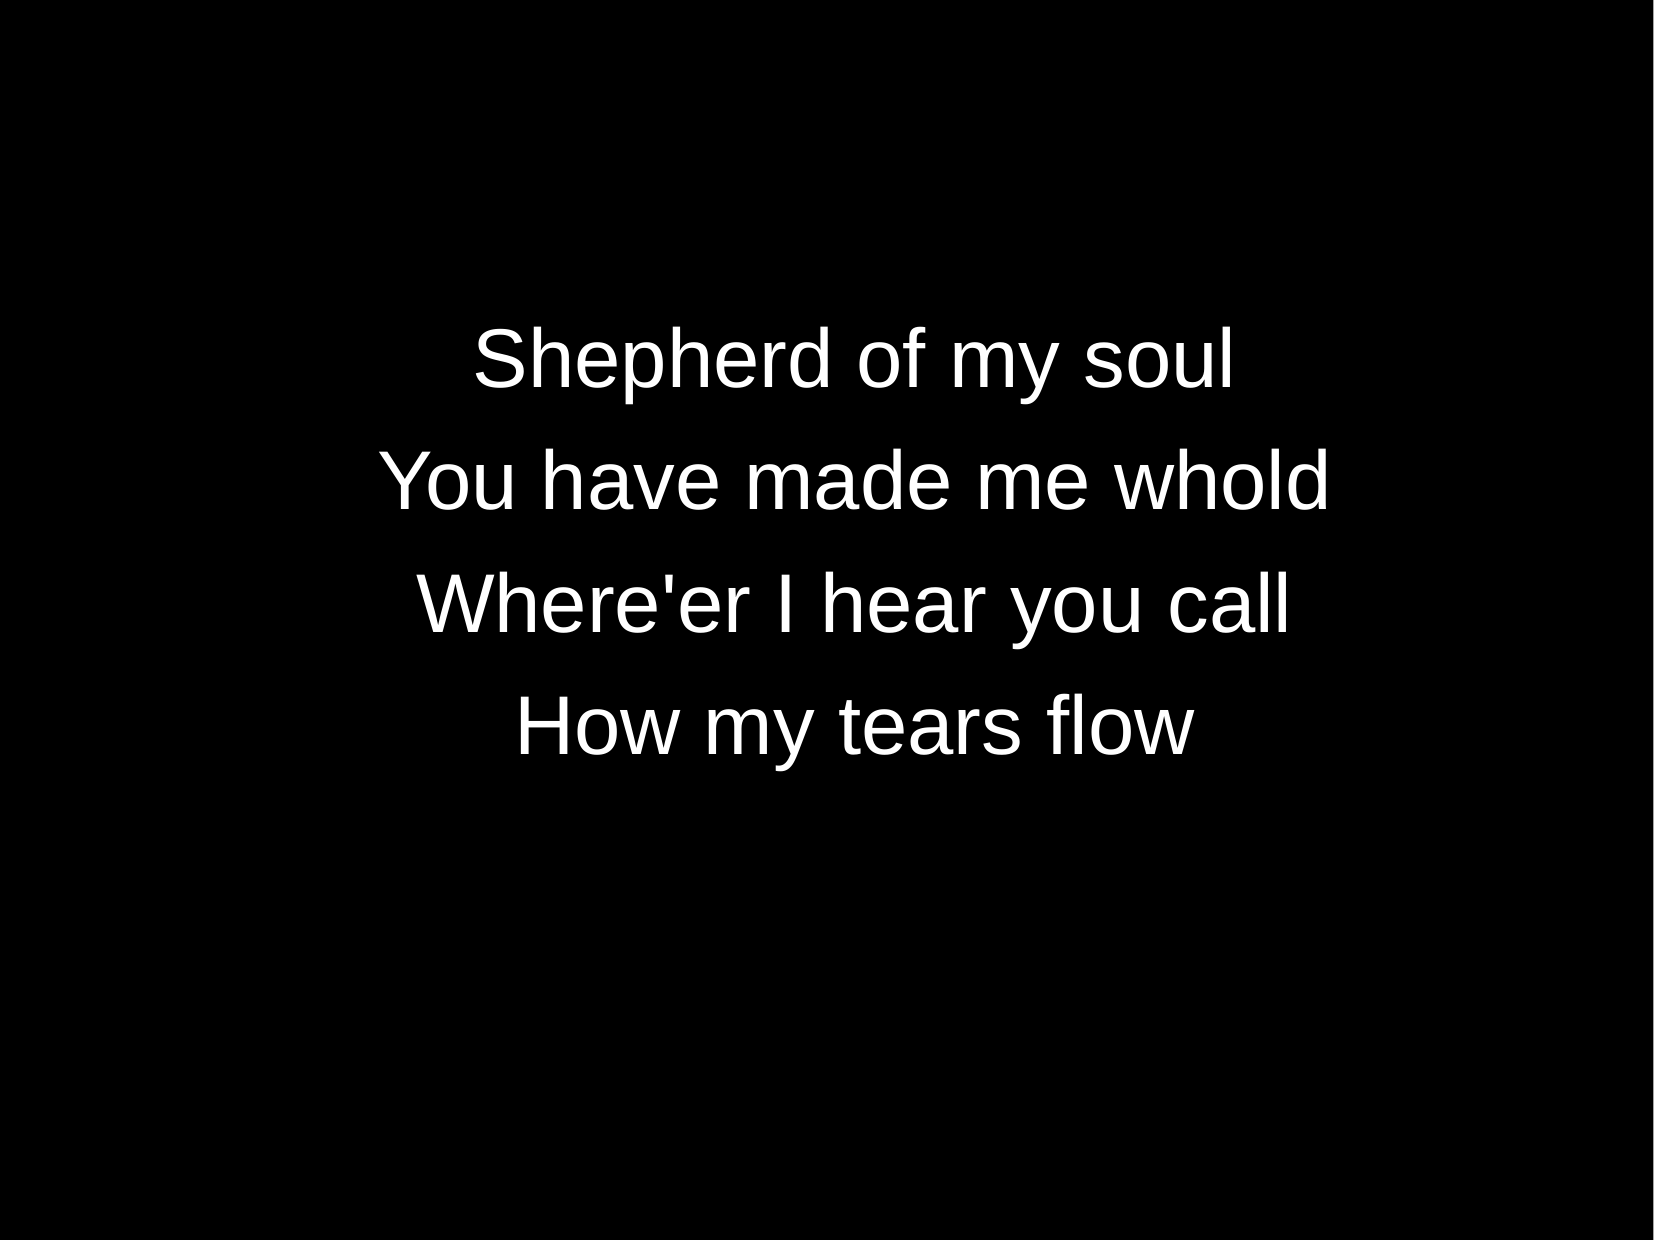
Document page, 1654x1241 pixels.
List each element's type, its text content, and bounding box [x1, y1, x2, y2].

list Shepherd of my soul You have made me whold Where'er I hear you call How my tears flow [0, 306, 1654, 1026]
